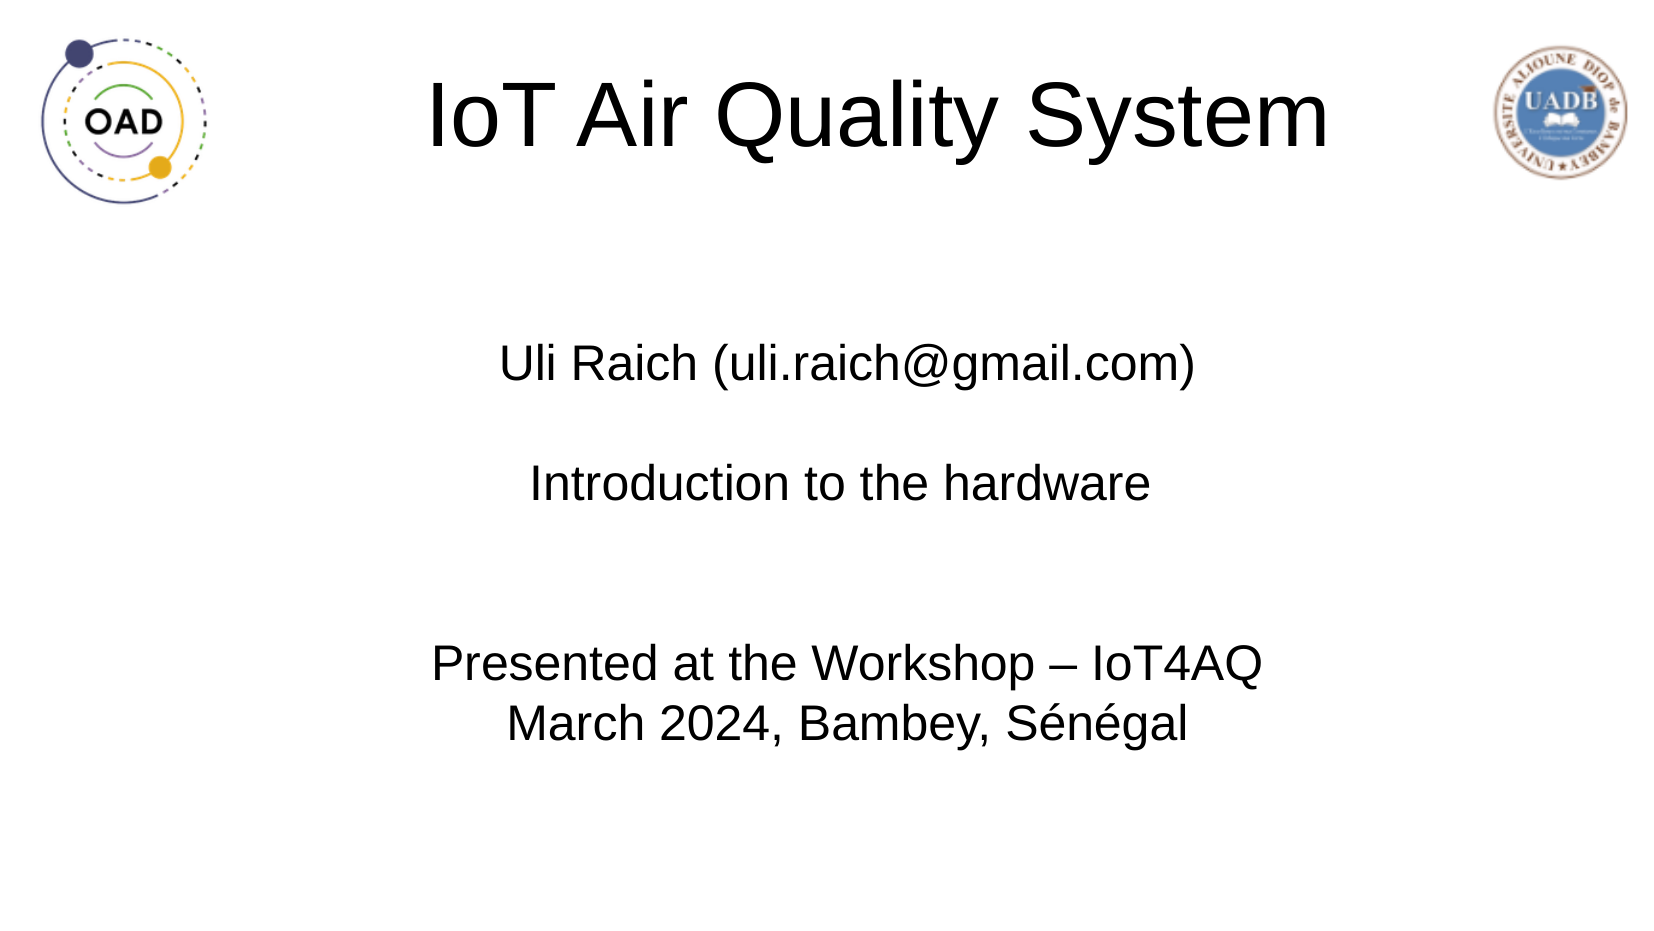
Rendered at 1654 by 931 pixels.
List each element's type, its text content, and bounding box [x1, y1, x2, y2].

picture [1482, 37, 1641, 188]
subtitle Uli Raich (uli.raich@gmail.com) Introduction to the hardware Presented at the Workshop – IoT4AQ March 2024, Bambey, Sénégal [82, 217, 1613, 863]
title IoT Air Quality System [295, 32, 1463, 188]
picture [0, 24, 242, 225]
